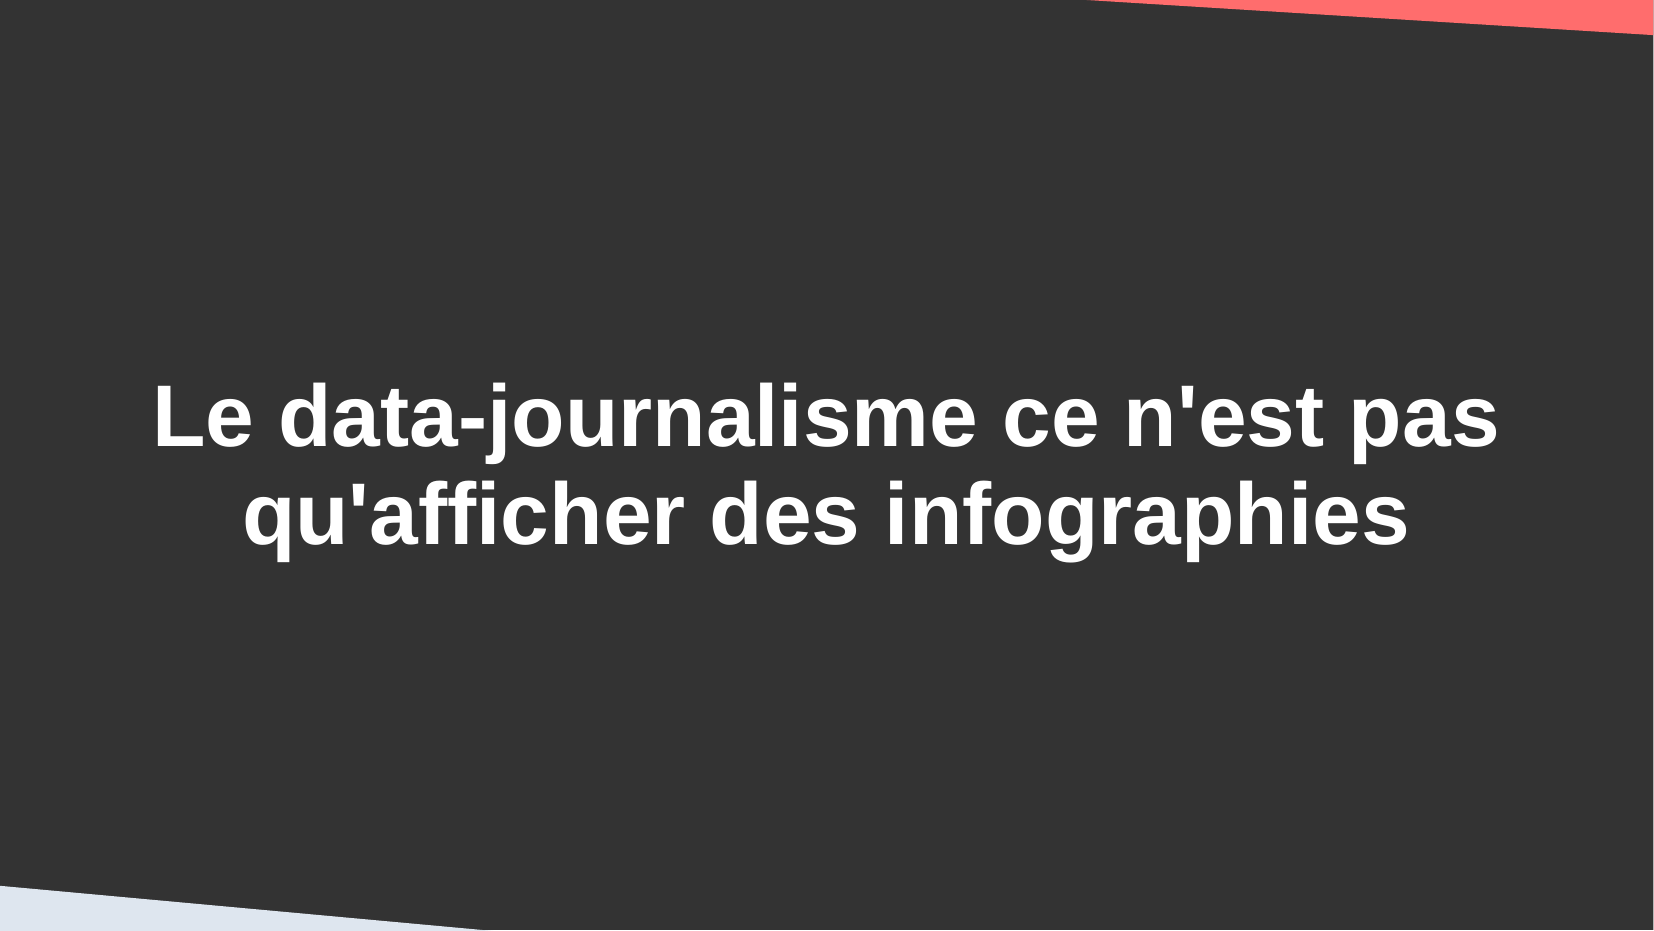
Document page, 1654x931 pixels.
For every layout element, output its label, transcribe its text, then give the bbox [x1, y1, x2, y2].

text_box [1086, 0, 1654, 36]
title Le data-journalisme ce n'est pas qu'afficher des infographies [31, 367, 1622, 563]
text_box [0, 885, 494, 931]
